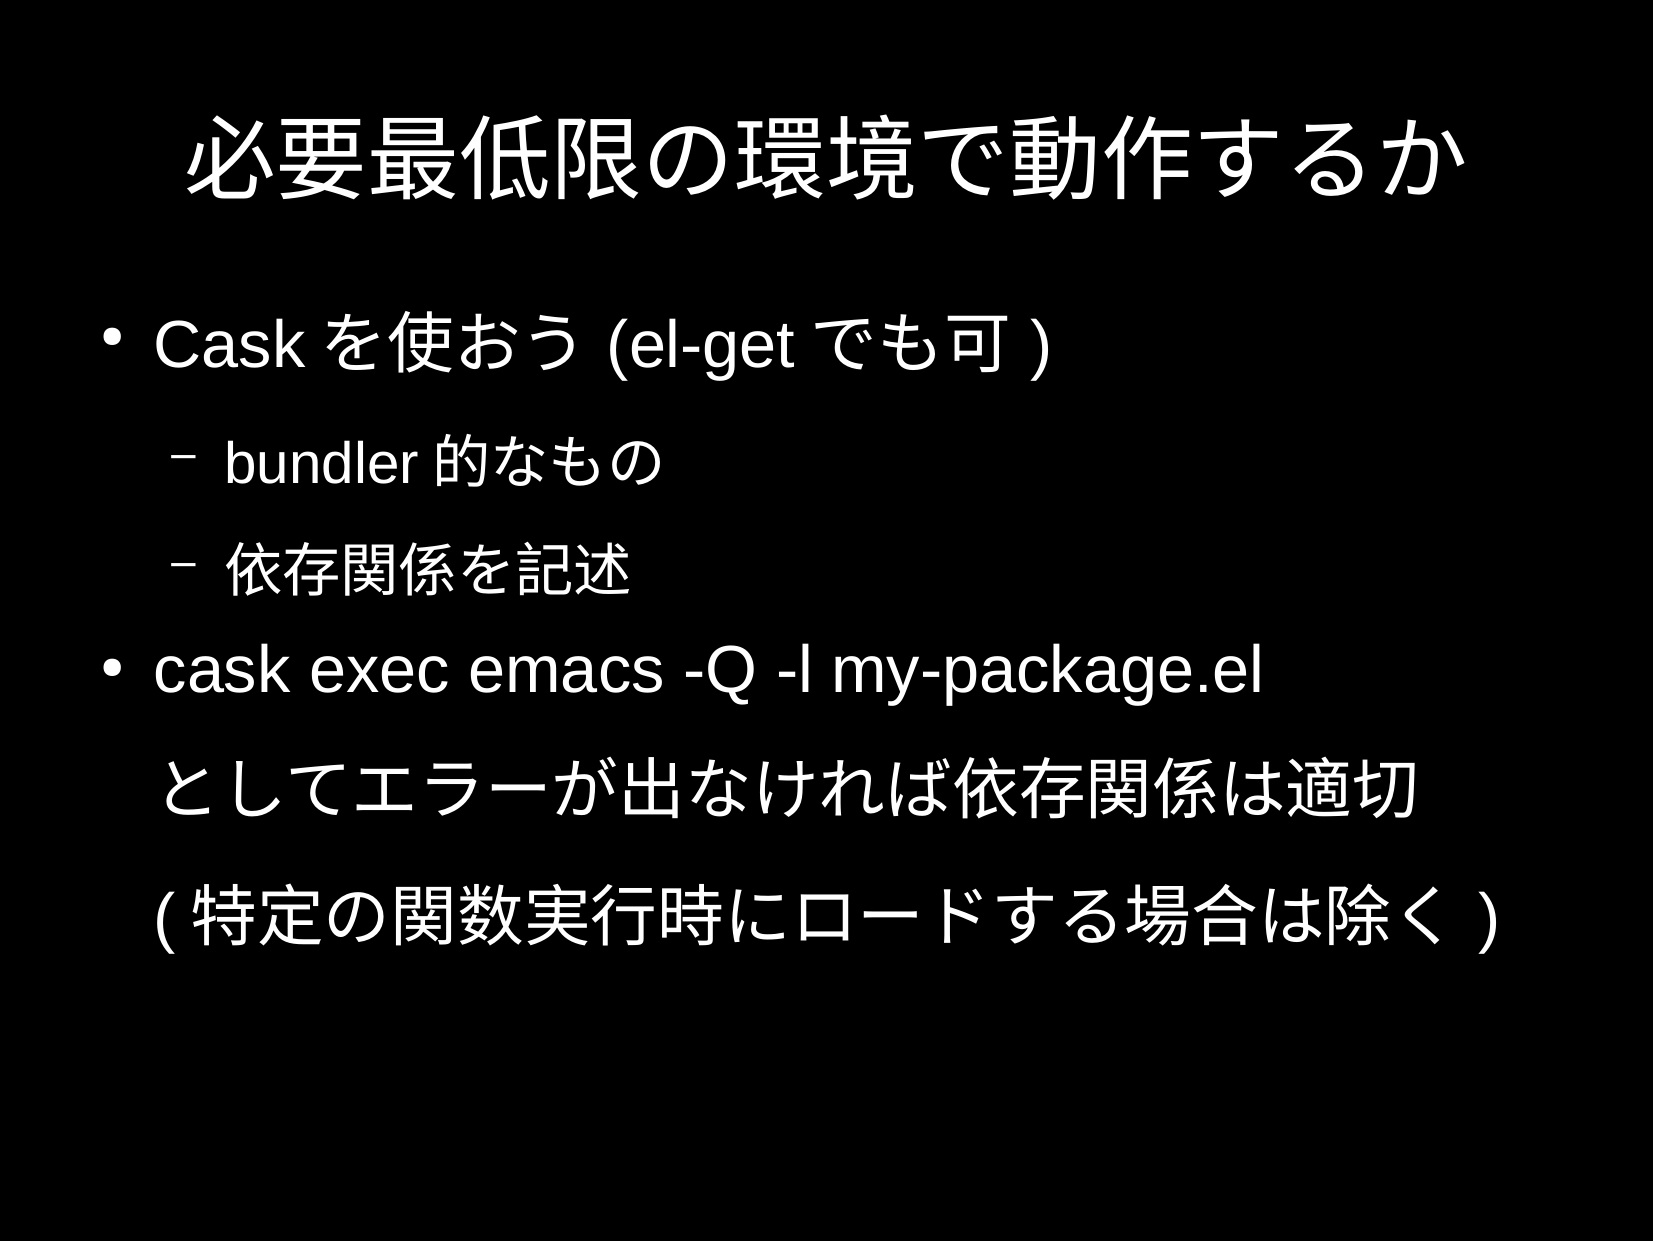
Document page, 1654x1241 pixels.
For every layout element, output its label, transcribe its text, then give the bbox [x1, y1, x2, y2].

list Caskを使おう(el-getでも可) bundler的なもの 依存関係を記述 cask exec emacs -Q -l my-package.el としてエラーが出なければ依存関係は適切 (特定の関数実行時にロードする場合は除く) [82, 290, 1571, 1010]
title 必要最低限の環境で動作するか [82, 49, 1571, 257]
